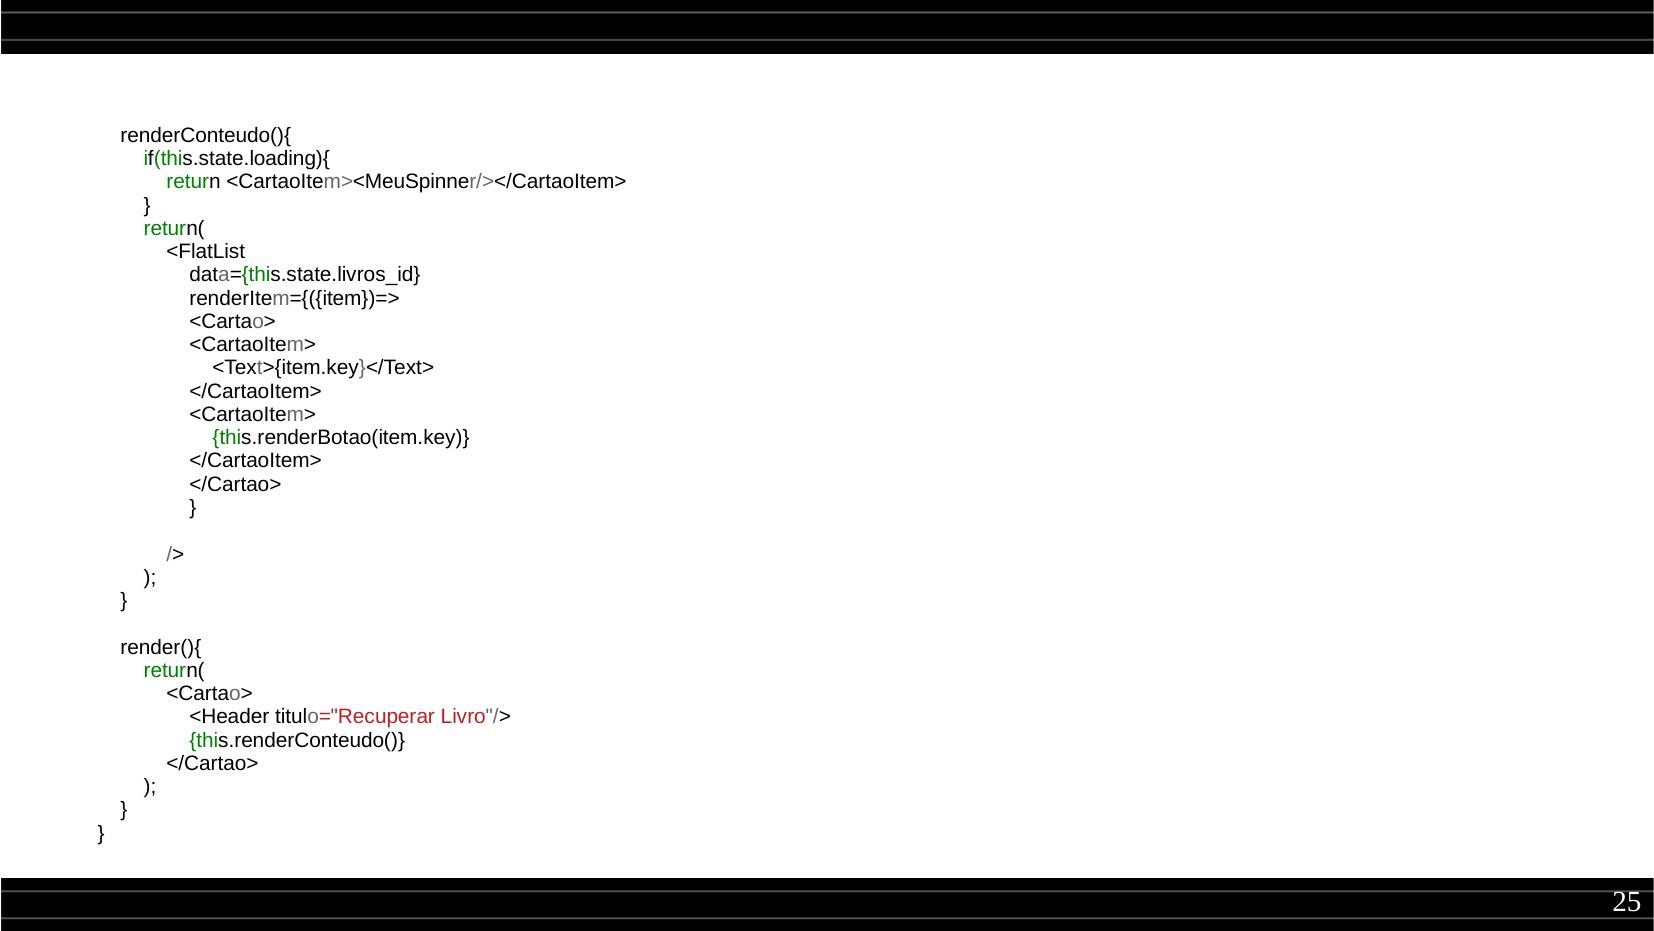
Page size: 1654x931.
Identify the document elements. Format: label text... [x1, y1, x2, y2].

picture [1, 0, 1654, 54]
picture [1, 878, 1654, 931]
text_box renderConteudo(){ if(this.state.loading){ return <CartaoItem><MeuSpinner/></CartaoItem> } return( <FlatList data={this.state.livros_id} renderItem={({item})=> <Cartao> <CartaoItem> <Text>{item.key}</Text> </CartaoItem> <CartaoItem> {this.renderBotao(item.key)} </CartaoItem> </Cartao> } /> ); } render(){ return( <Cartao> <Header titulo="Recuperar Livro"/> {this.renderConteudo()} </Cartao> ); } } [82, 92, 1264, 853]
